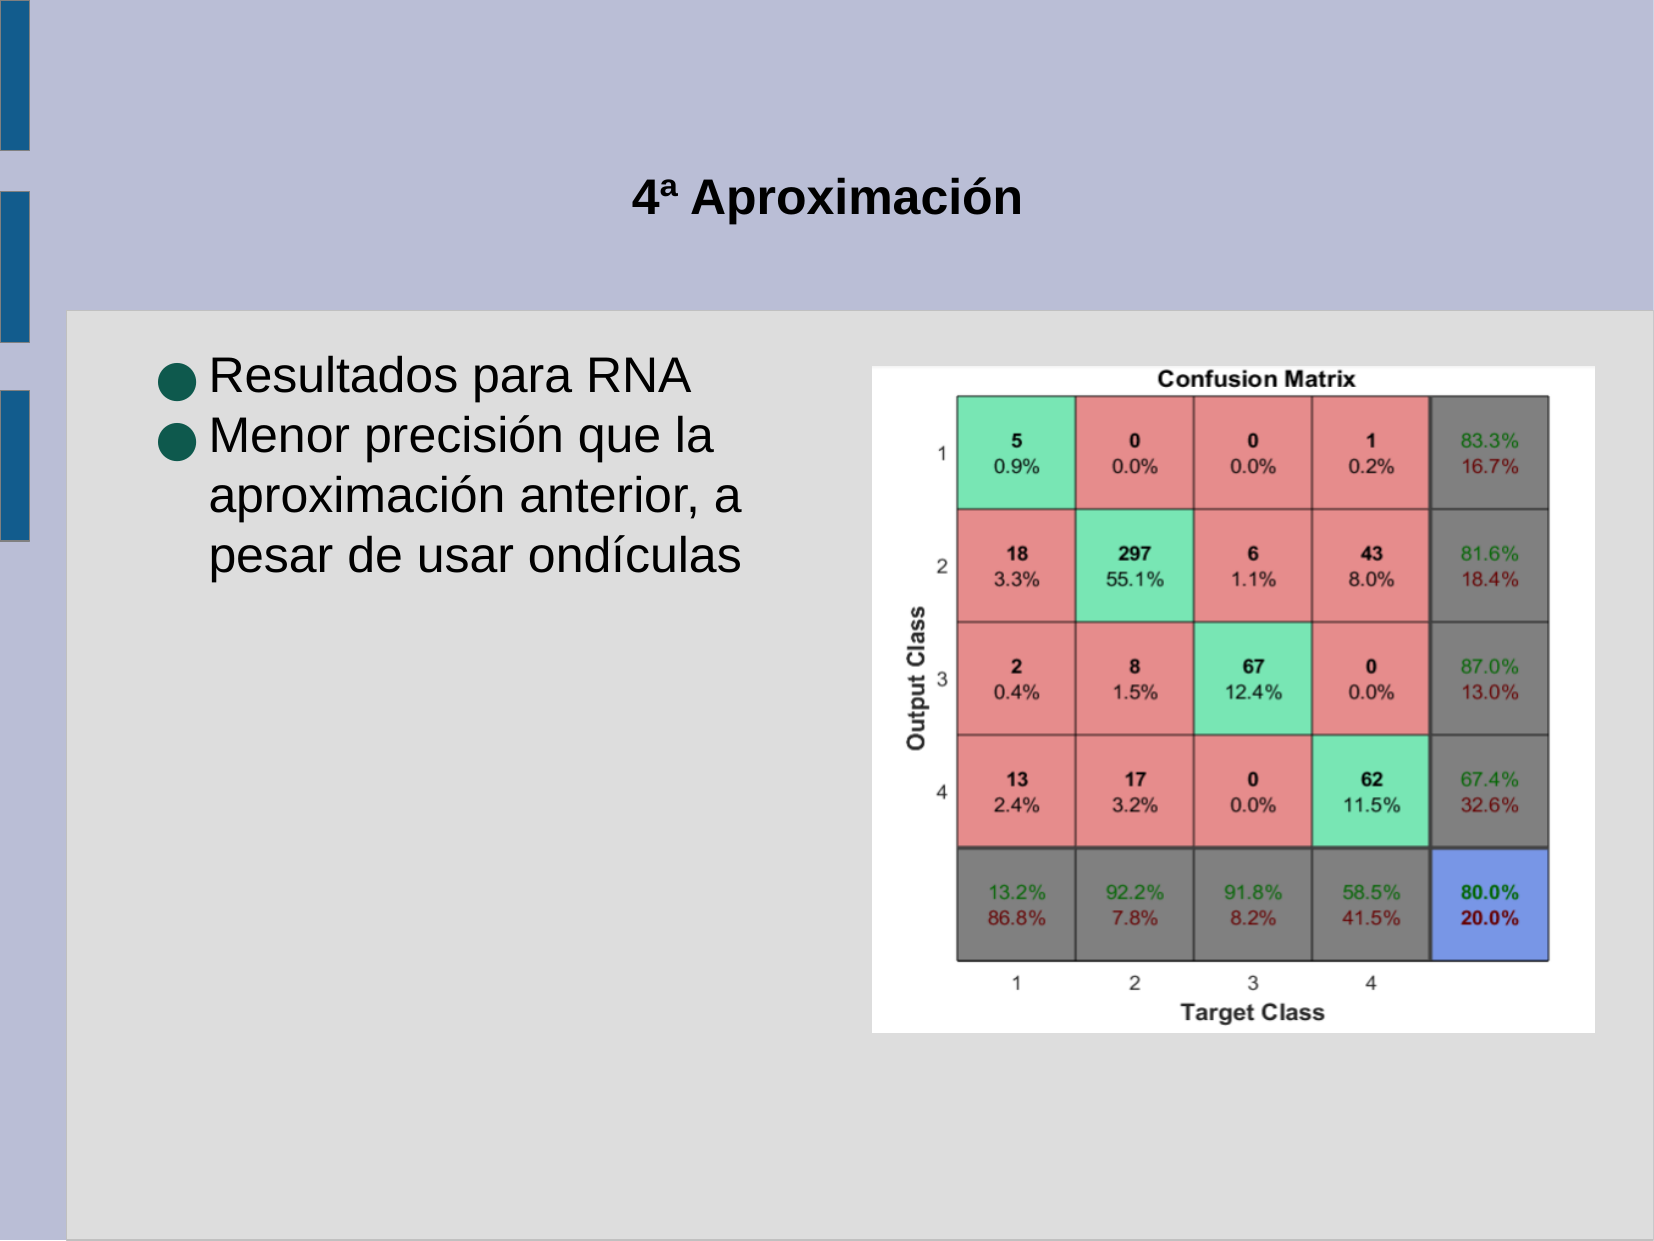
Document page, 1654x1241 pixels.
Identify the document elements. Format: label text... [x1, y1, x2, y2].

text_box 4ª Aproximación [121, 91, 1534, 299]
text_box Resultados para RNA Menor precisión que la aproximación anterior, a pesar de usar ondículas [137, 342, 827, 1124]
picture [872, 366, 1595, 1033]
